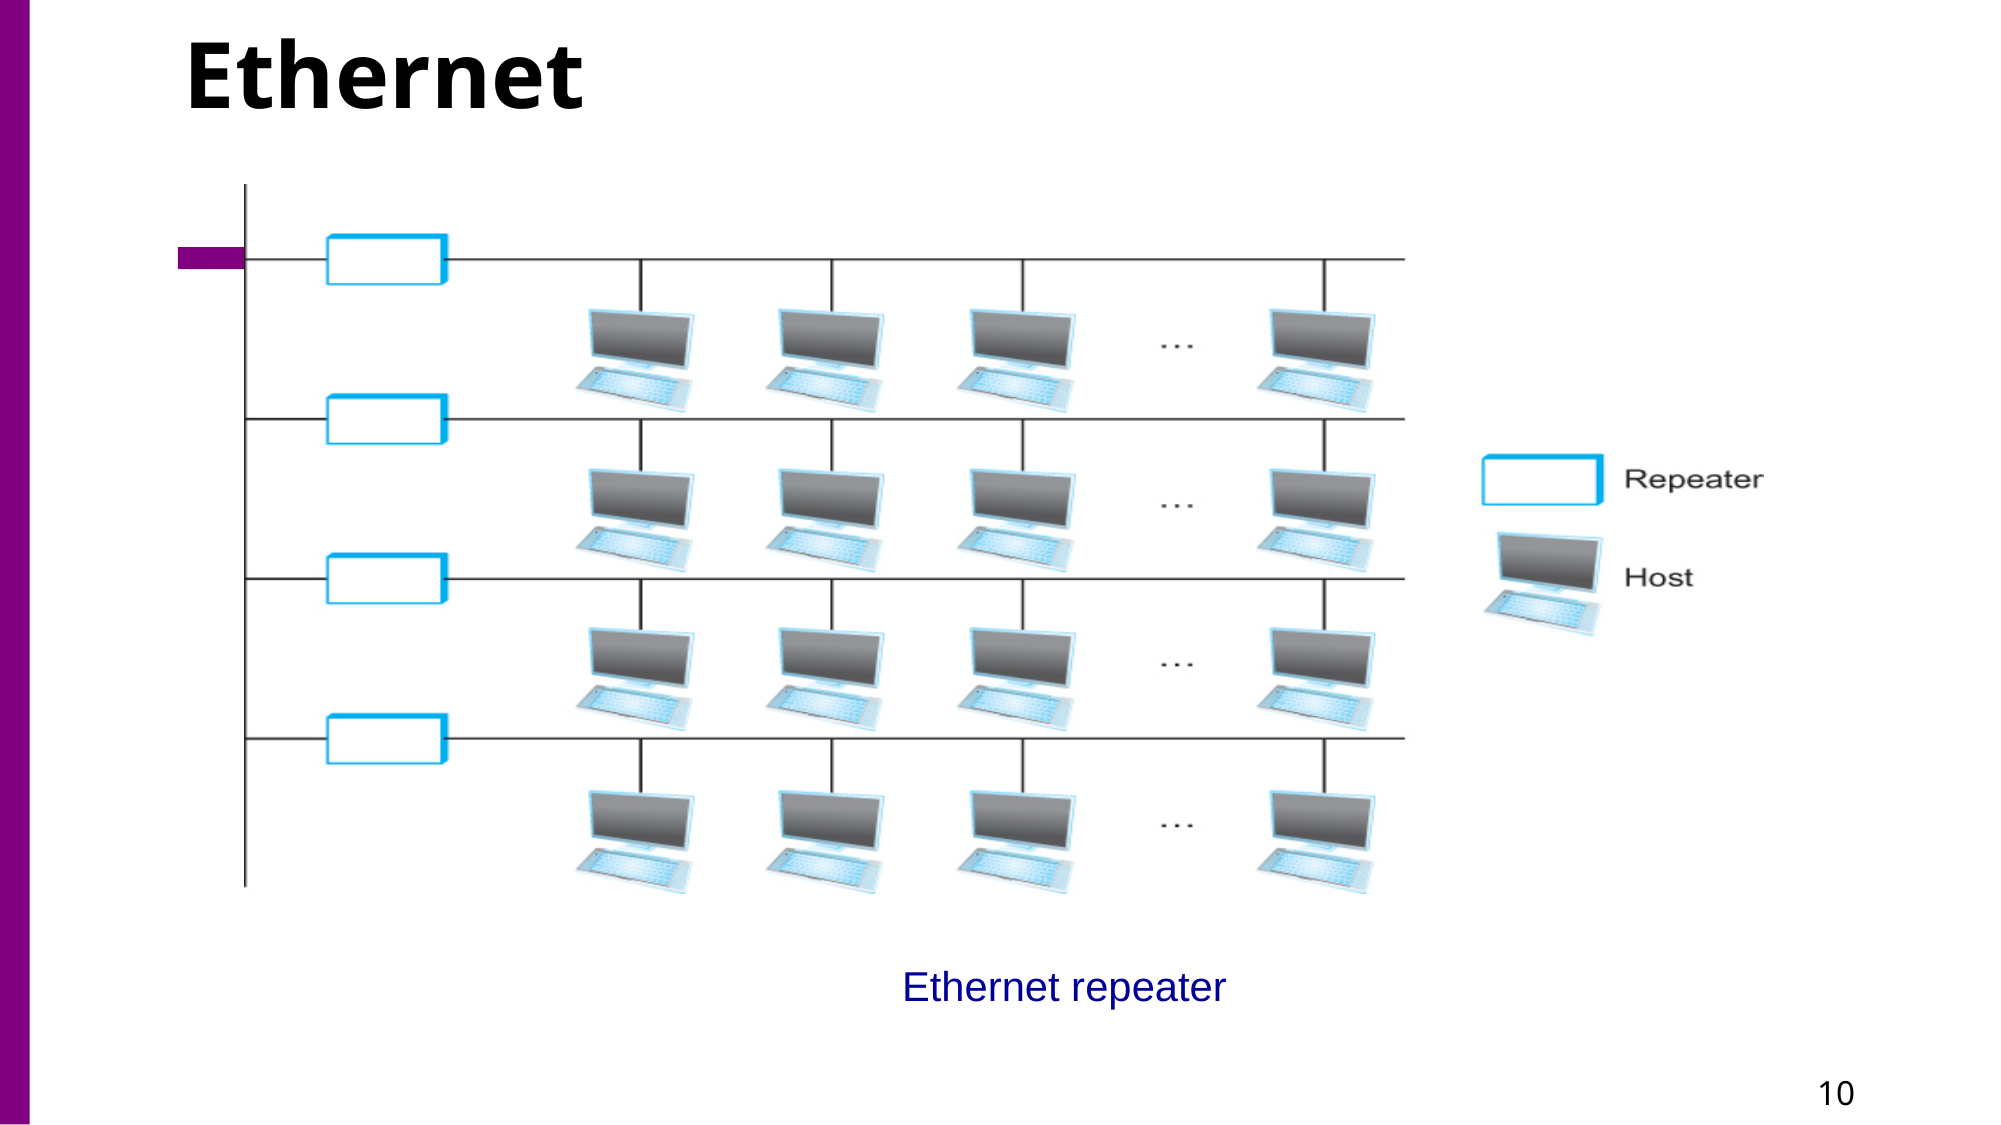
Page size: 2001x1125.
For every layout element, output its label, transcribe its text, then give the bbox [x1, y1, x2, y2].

picture [244, 184, 1764, 894]
title Ethernet [133, 7, 1946, 135]
text_box Ethernet repeater [887, 952, 1243, 1018]
